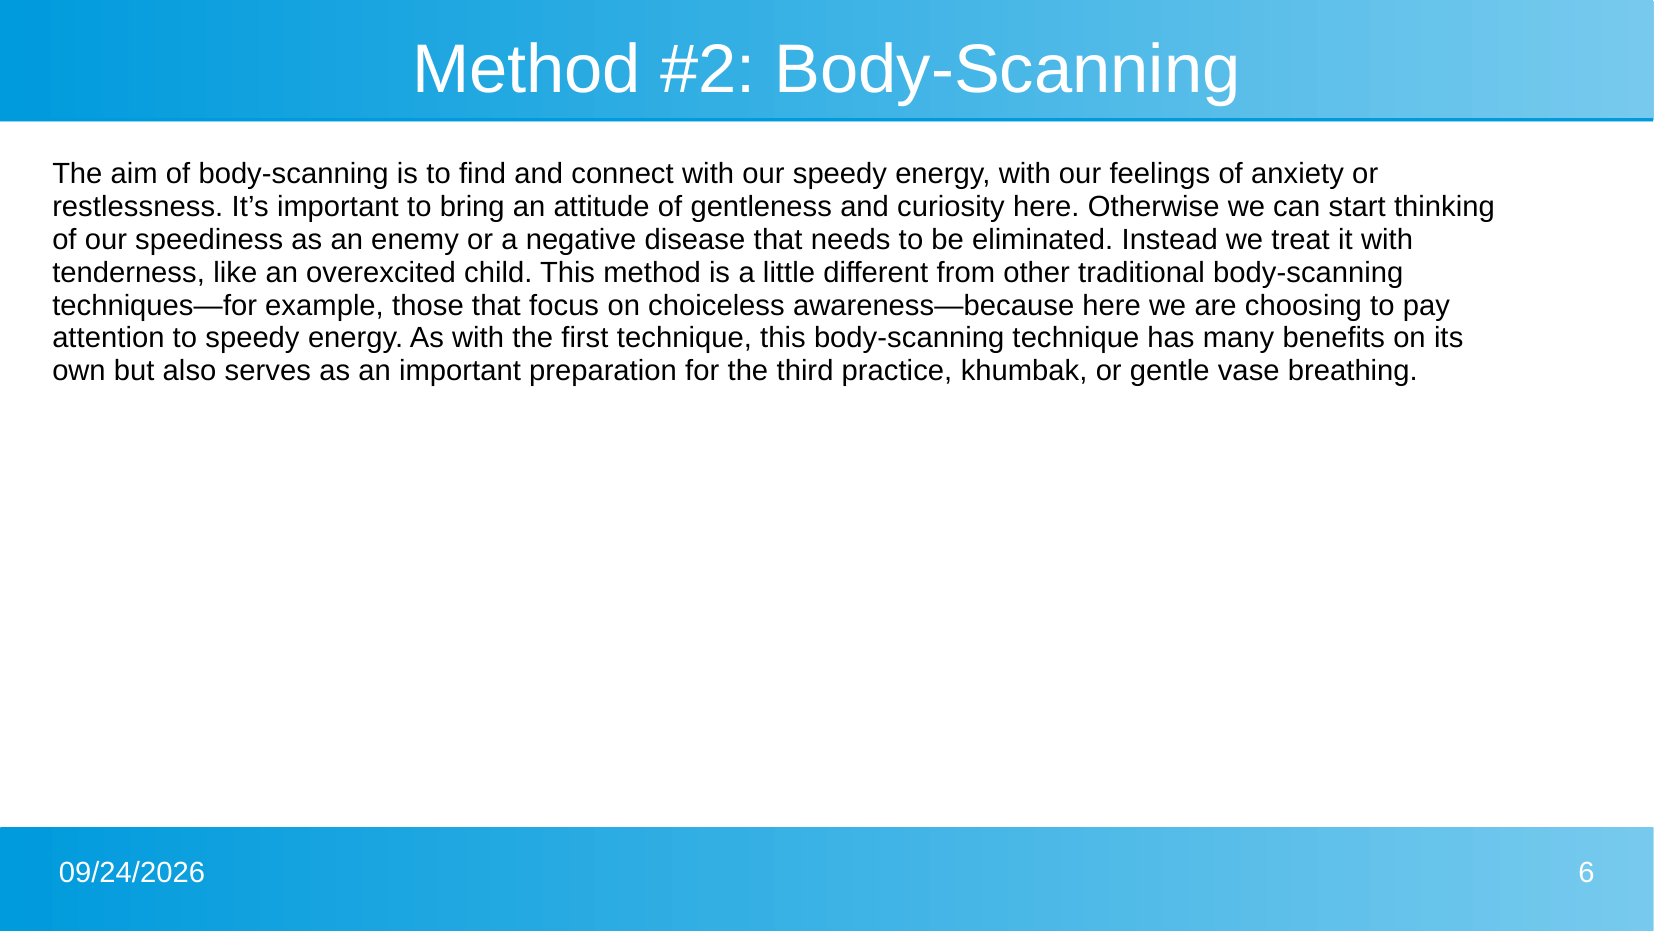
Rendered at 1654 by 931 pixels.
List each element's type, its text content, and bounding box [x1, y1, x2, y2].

title Method #2: Body-Scanning [59, 29, 1595, 108]
text_box The aim of body-scanning is to find and connect with our speedy energy, with our feelings of anxiety or restlessness. It’s important to bring an attitude of gentleness and curiosity here. Otherwise we can start thinking of our speediness as an enemy or a negative disease that needs to be eliminated. Instead we treat it with tenderness, like an overexcited child. This method is a little different from other traditional body-scanning techniques—for example, those that focus on choiceless awareness—because here we are choosing to pay attention to speedy energy. As with the first technique, this body-scanning technique has many benefits on its own but also serves as an important preparation for the third practice, khumbak, or gentle vase breathing. [37, 150, 1538, 751]
